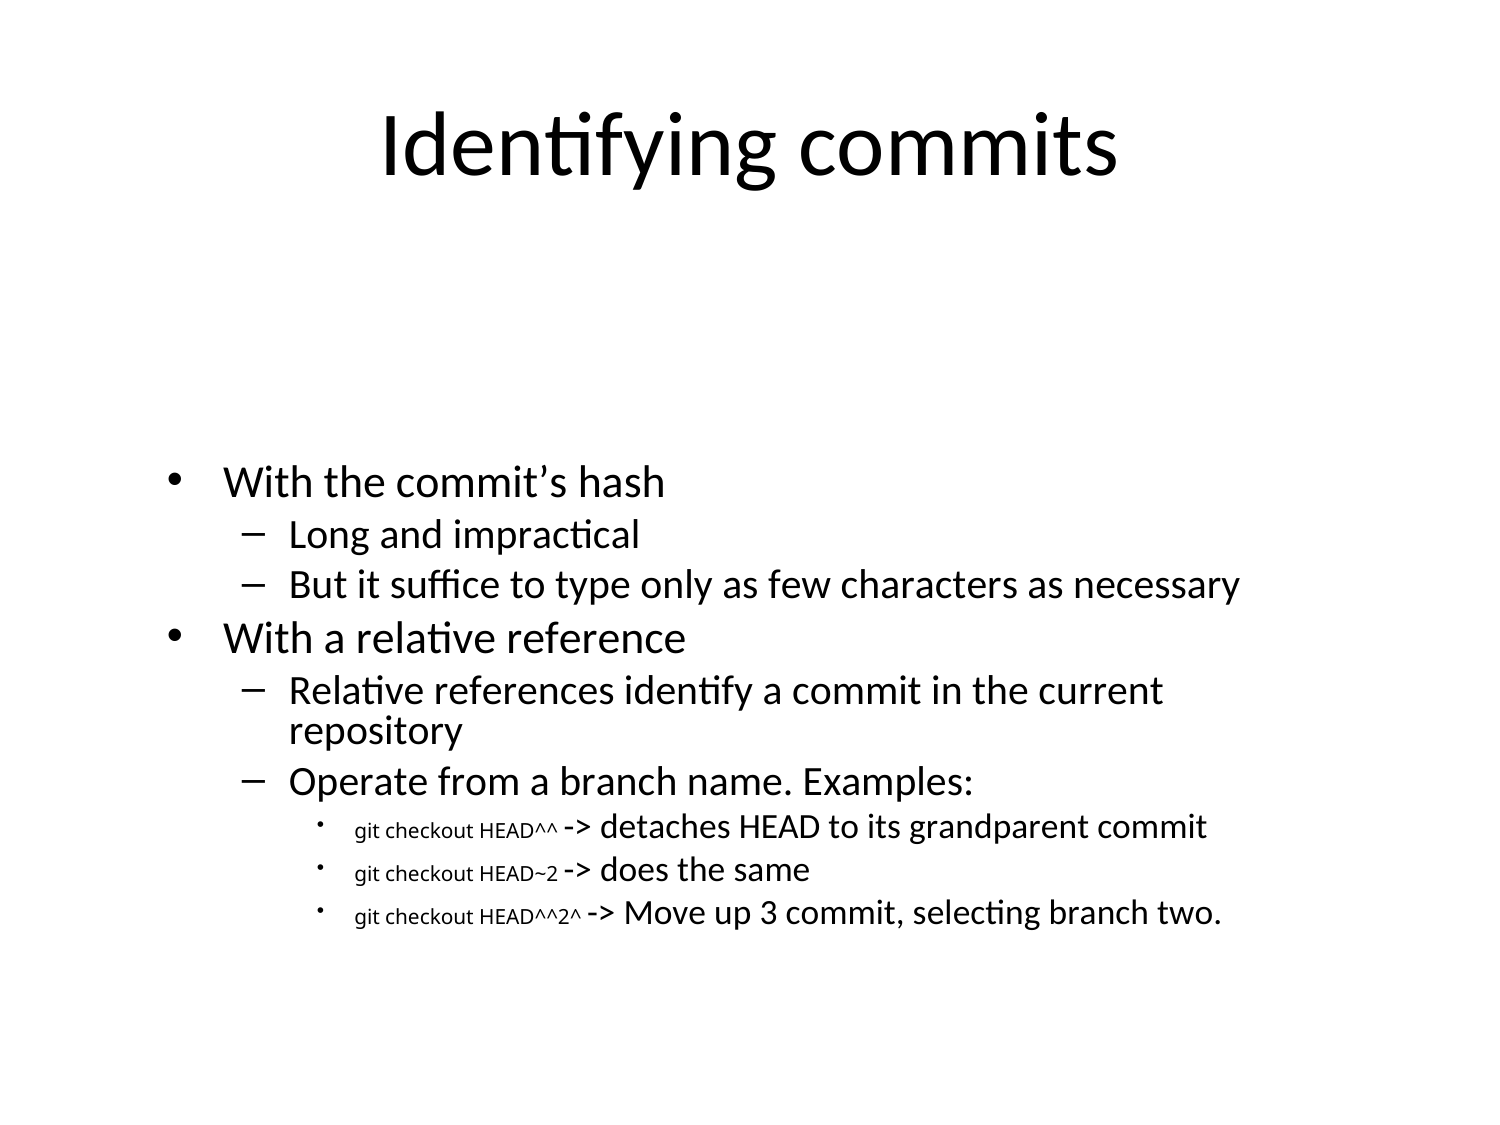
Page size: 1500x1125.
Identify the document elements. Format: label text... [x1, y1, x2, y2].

title Identifying commits [75, 45, 1426, 233]
list With the commit’s hash Long and impractical But it suffice to type only as few characters as necessary With a relative reference Relative references identify a commit in the current repository Operate from a branch name. Examples: git checkout HEAD^^ -> detaches HEAD to its grandparent commit git checkout HEAD~2 -> does the same git checkout HEAD^^2^ -> Move up 3 commit, selecting branch two. [151, 454, 1352, 1110]
